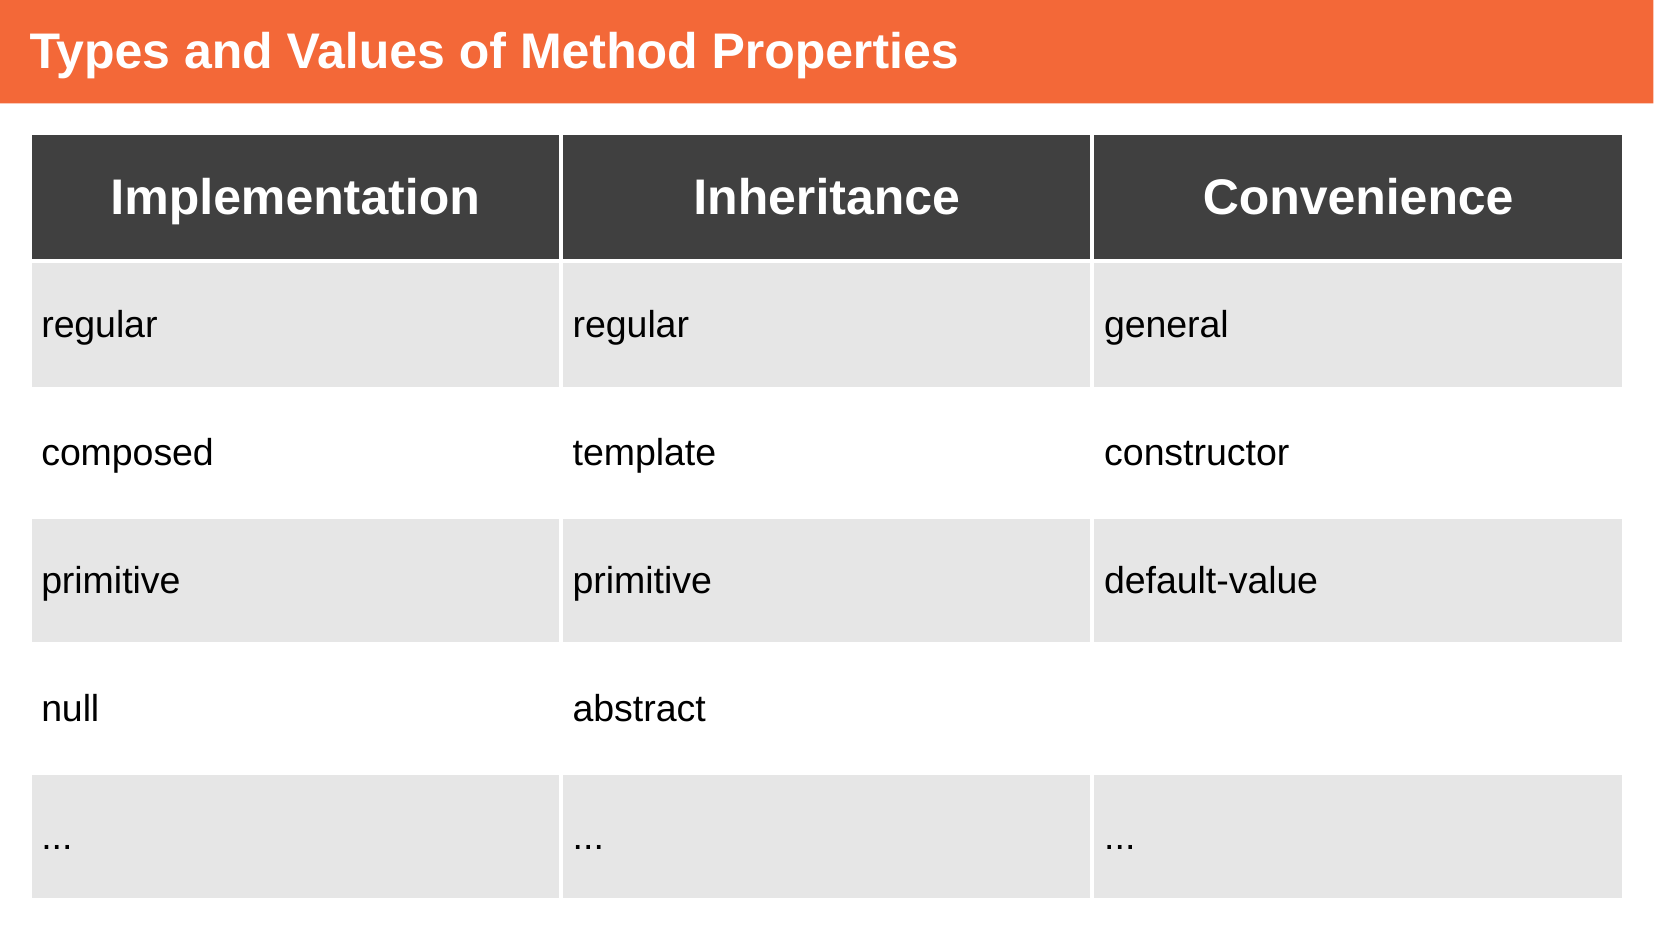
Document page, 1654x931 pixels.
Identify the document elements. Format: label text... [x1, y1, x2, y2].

table_cell regular [563, 263, 1090, 387]
table_cell template [563, 391, 1090, 515]
table_cell null [32, 647, 559, 770]
table_cell [1094, 647, 1622, 770]
table_cell general [1094, 263, 1622, 387]
table_cell abstract [563, 647, 1090, 770]
title Types and Values of Method Properties [0, 0, 1654, 104]
table_header Implementation [32, 135, 559, 259]
table_cell ... [32, 775, 559, 898]
table_cell ... [1094, 775, 1622, 898]
table_cell ... [563, 775, 1090, 898]
table_cell constructor [1094, 391, 1622, 515]
table_header Convenience [1094, 135, 1622, 259]
table_header Inheritance [563, 135, 1090, 259]
table_cell primitive [563, 519, 1090, 642]
table_cell composed [32, 391, 559, 515]
table_cell primitive [32, 519, 559, 642]
table_cell default-value [1094, 519, 1622, 642]
table_cell regular [32, 263, 559, 387]
